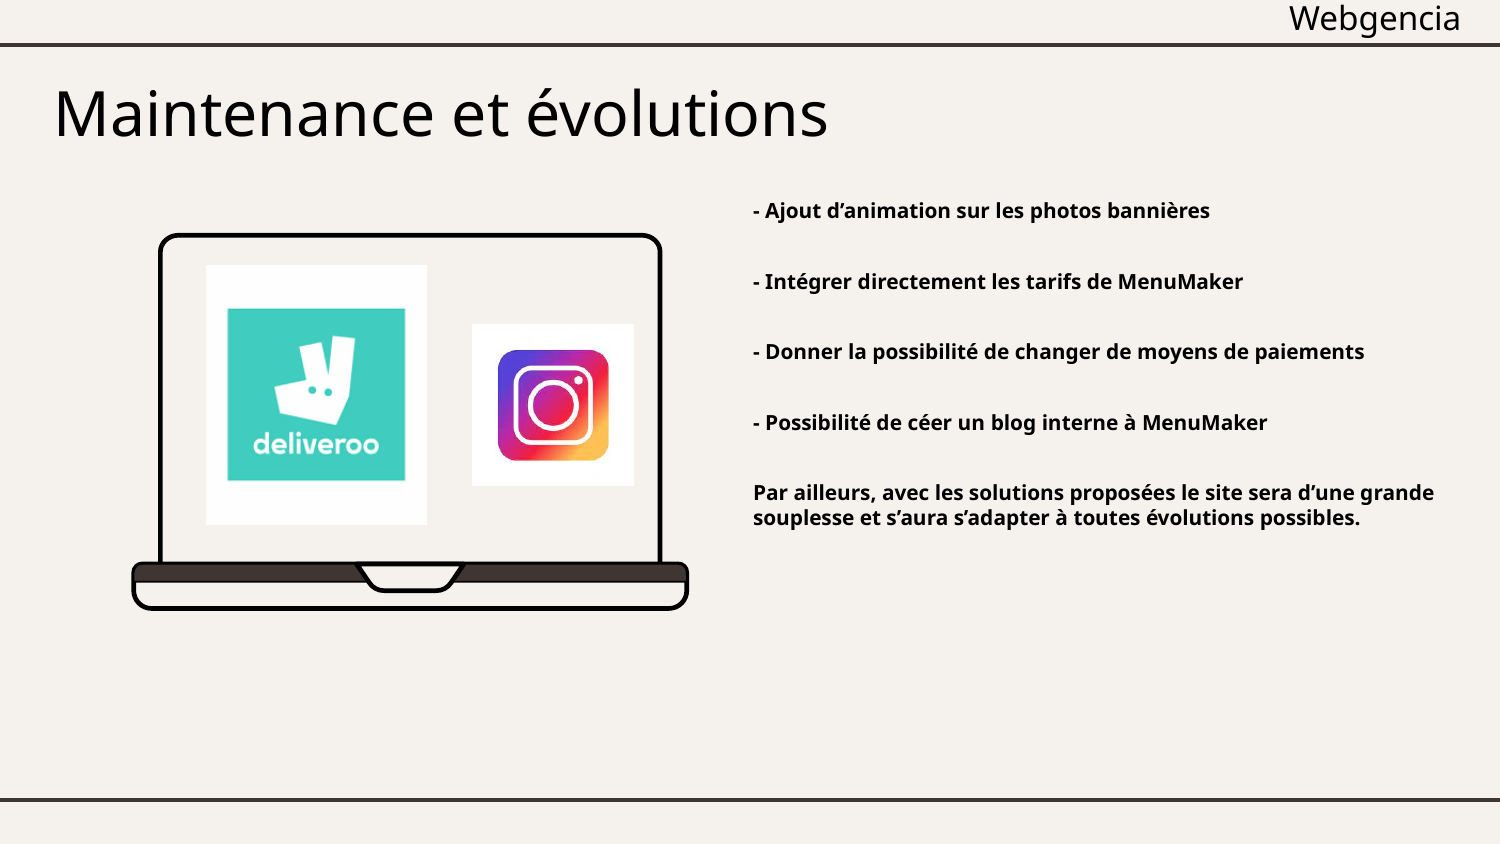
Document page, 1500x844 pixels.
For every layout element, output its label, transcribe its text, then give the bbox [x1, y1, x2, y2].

picture [206, 265, 427, 525]
text_box - Ajout d’animation sur les photos bannières - Intégrer directement les tarifs de MenuMaker - Donner la possibilité de changer de moyens de paiements - Possibilité de céer un blog interne à MenuMaker Par ailleurs, avec les solutions proposées le site sera d’une grande souplesse et s’aura s’adapter à toutes évolutions possibles. [738, 183, 1477, 715]
title Maintenance et évolutions [38, 59, 1477, 163]
text_box [133, 563, 687, 591]
text_box Webgencia [1250, 0, 1500, 42]
picture [472, 324, 634, 486]
